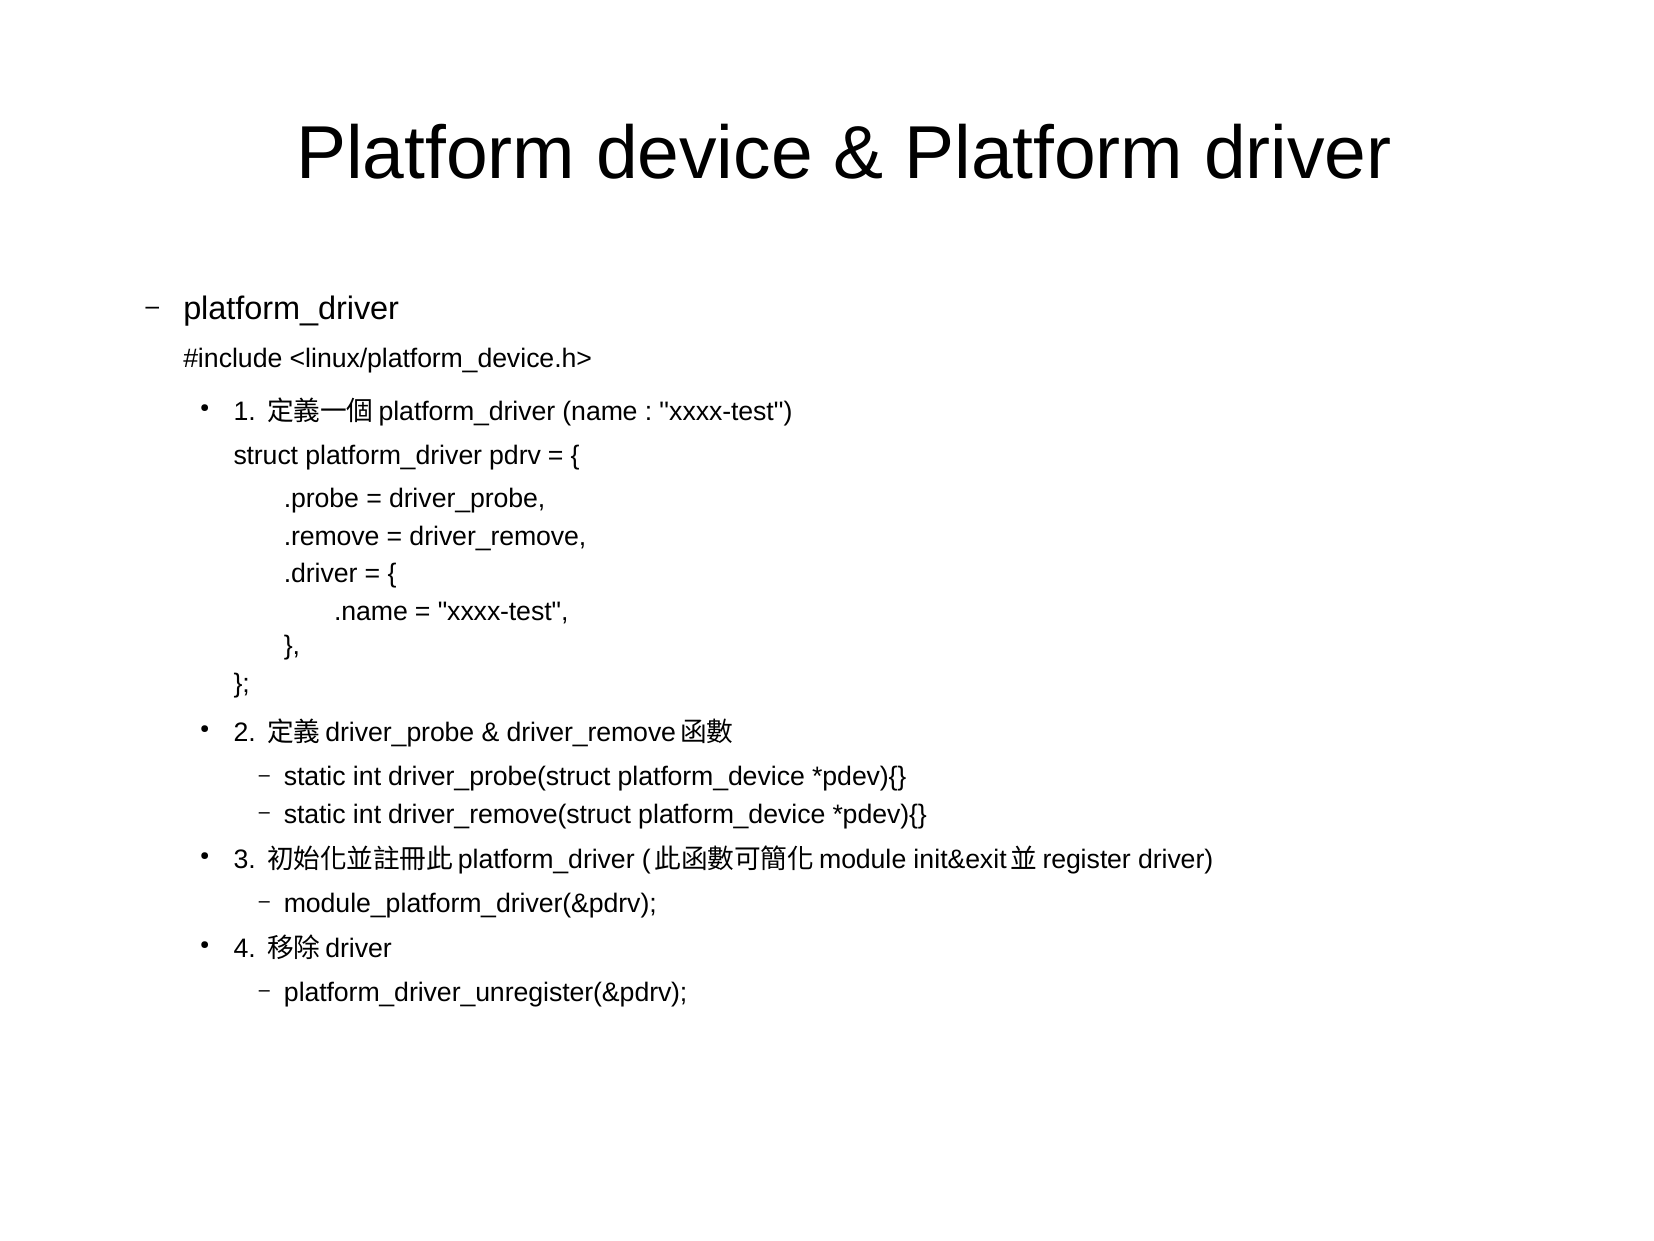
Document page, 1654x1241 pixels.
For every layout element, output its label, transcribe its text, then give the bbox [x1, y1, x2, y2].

title Platform device & Platform driver [82, 49, 1571, 257]
list platform_driver #include <linux/platform_device.h> 1. 定義一個platform_driver (name : ''xxxx-test'') struct platform_driver pdrv = { .probe = driver_probe, .remove = driver_remove, .driver = { .name = "xxxx-test", }, }; 2. 定義driver_probe & driver_remove函數 static int driver_probe(struct platform_device *pdev){} static int driver_remove(struct platform_device *pdev){} 3. 初始化並註冊此platform_driver (此函數可簡化module init&exit並register driver) module_platform_driver(&pdrv); 4. 移除driver platform_driver_unregister(&pdrv); [82, 290, 1571, 1010]
